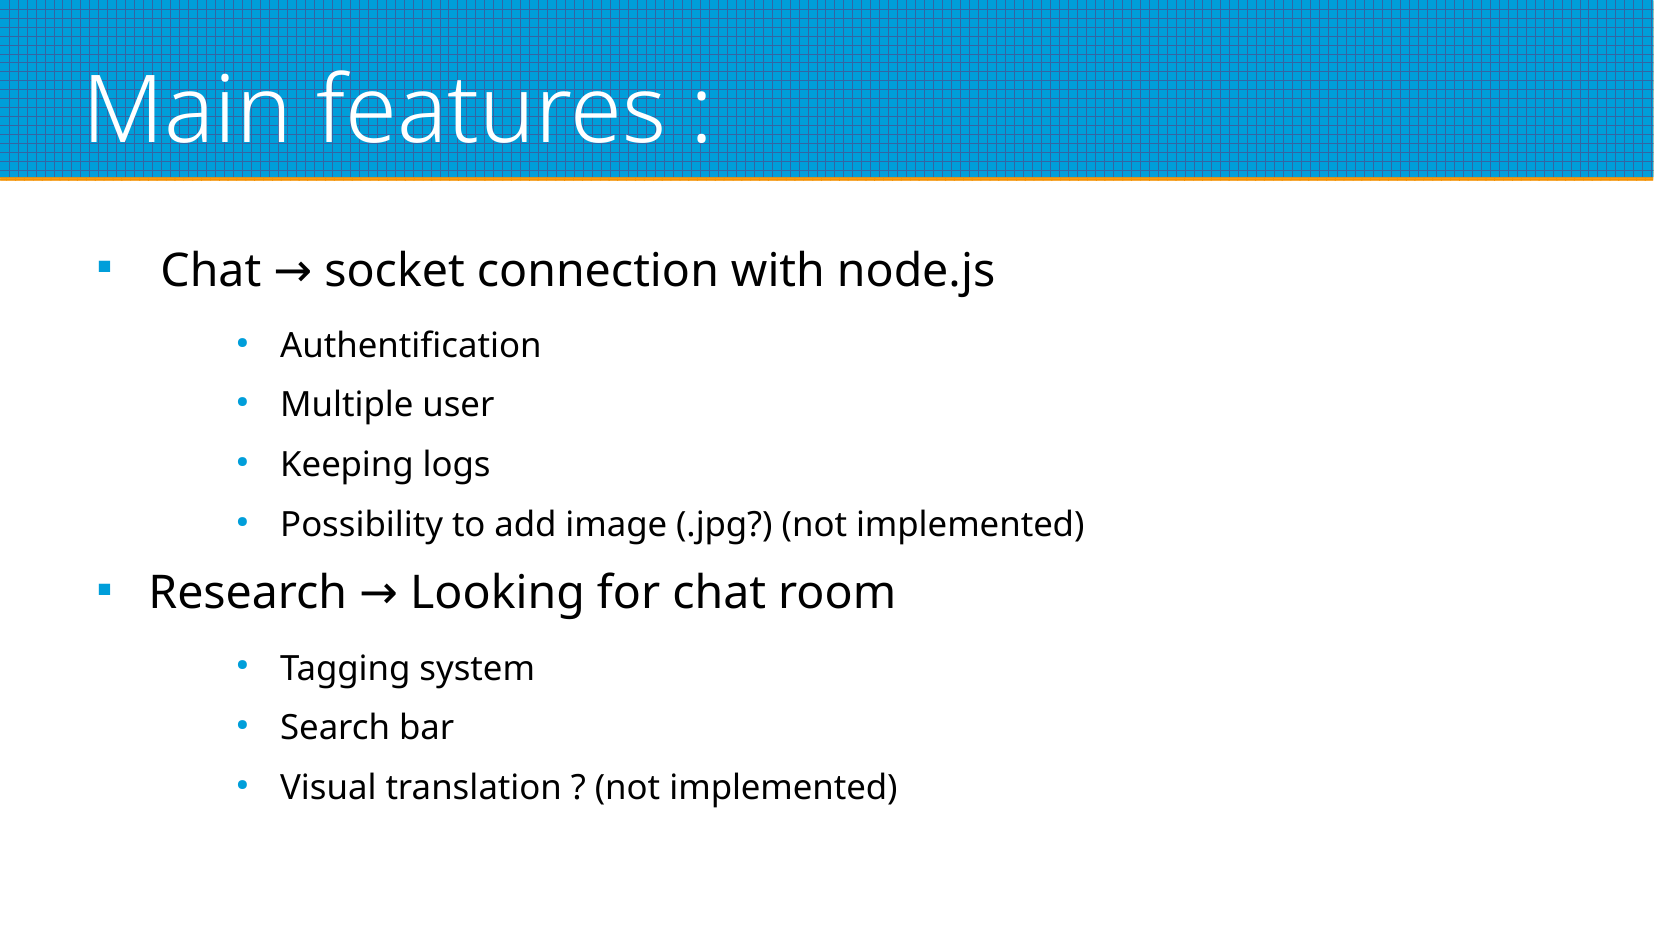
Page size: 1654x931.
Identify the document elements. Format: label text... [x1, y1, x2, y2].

title Main features : [82, 14, 1571, 171]
list Chat → socket connection with node.js Authentification Multiple user Keeping logs Possibility to add image (.jpg?) (not implemented) Research → Looking for chat room Tagging system Search bar Visual translation ? (not implemented) [82, 236, 1563, 811]
